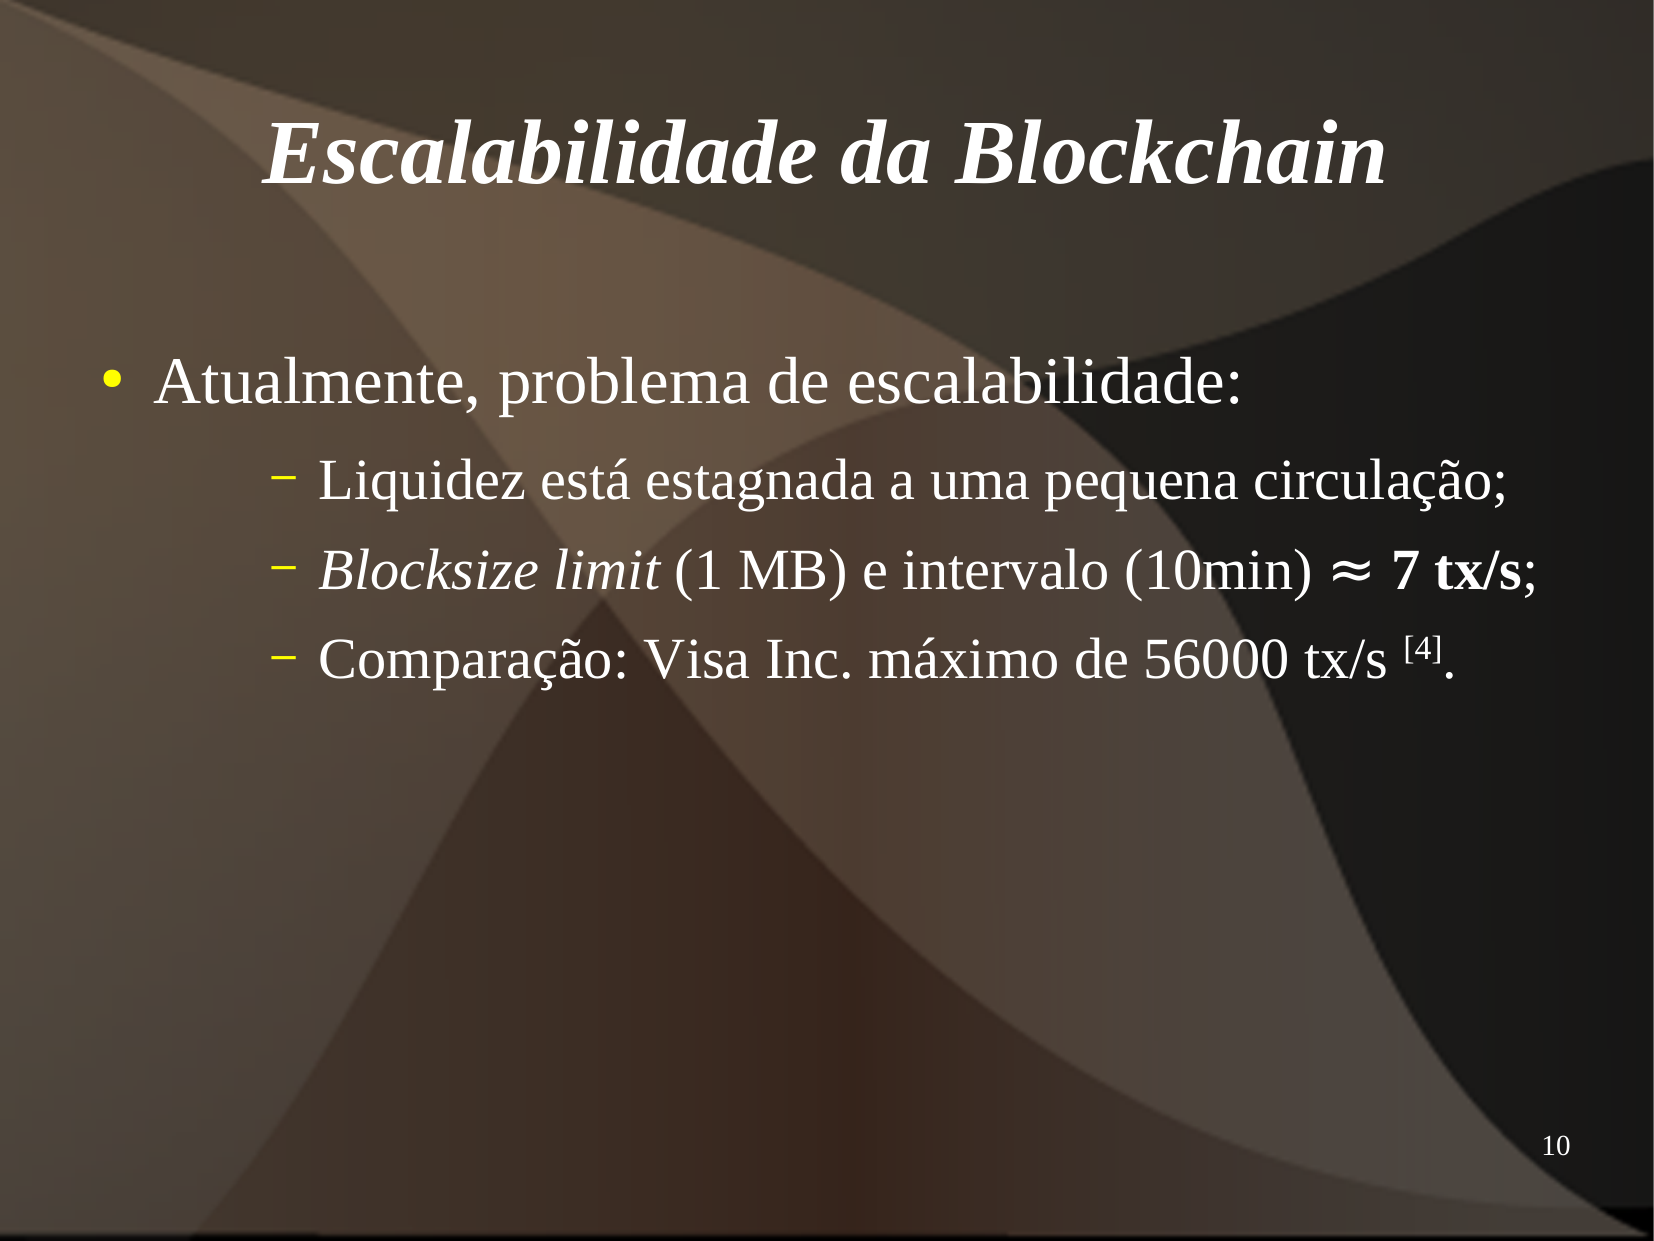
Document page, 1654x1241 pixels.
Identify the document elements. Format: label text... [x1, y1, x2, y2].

title Escalabilidade da Blockchain [82, 49, 1571, 257]
picture [0, 0, 1654, 1241]
list Atualmente, problema de escalabilidade: Liquidez está estagnada a uma pequena circulação; Blocksize limit (1 MB) e intervalo (10min) ≈ 7 tx/s; Comparação: Visa Inc. máximo de 56000 tx/s [4]. [82, 343, 1571, 910]
